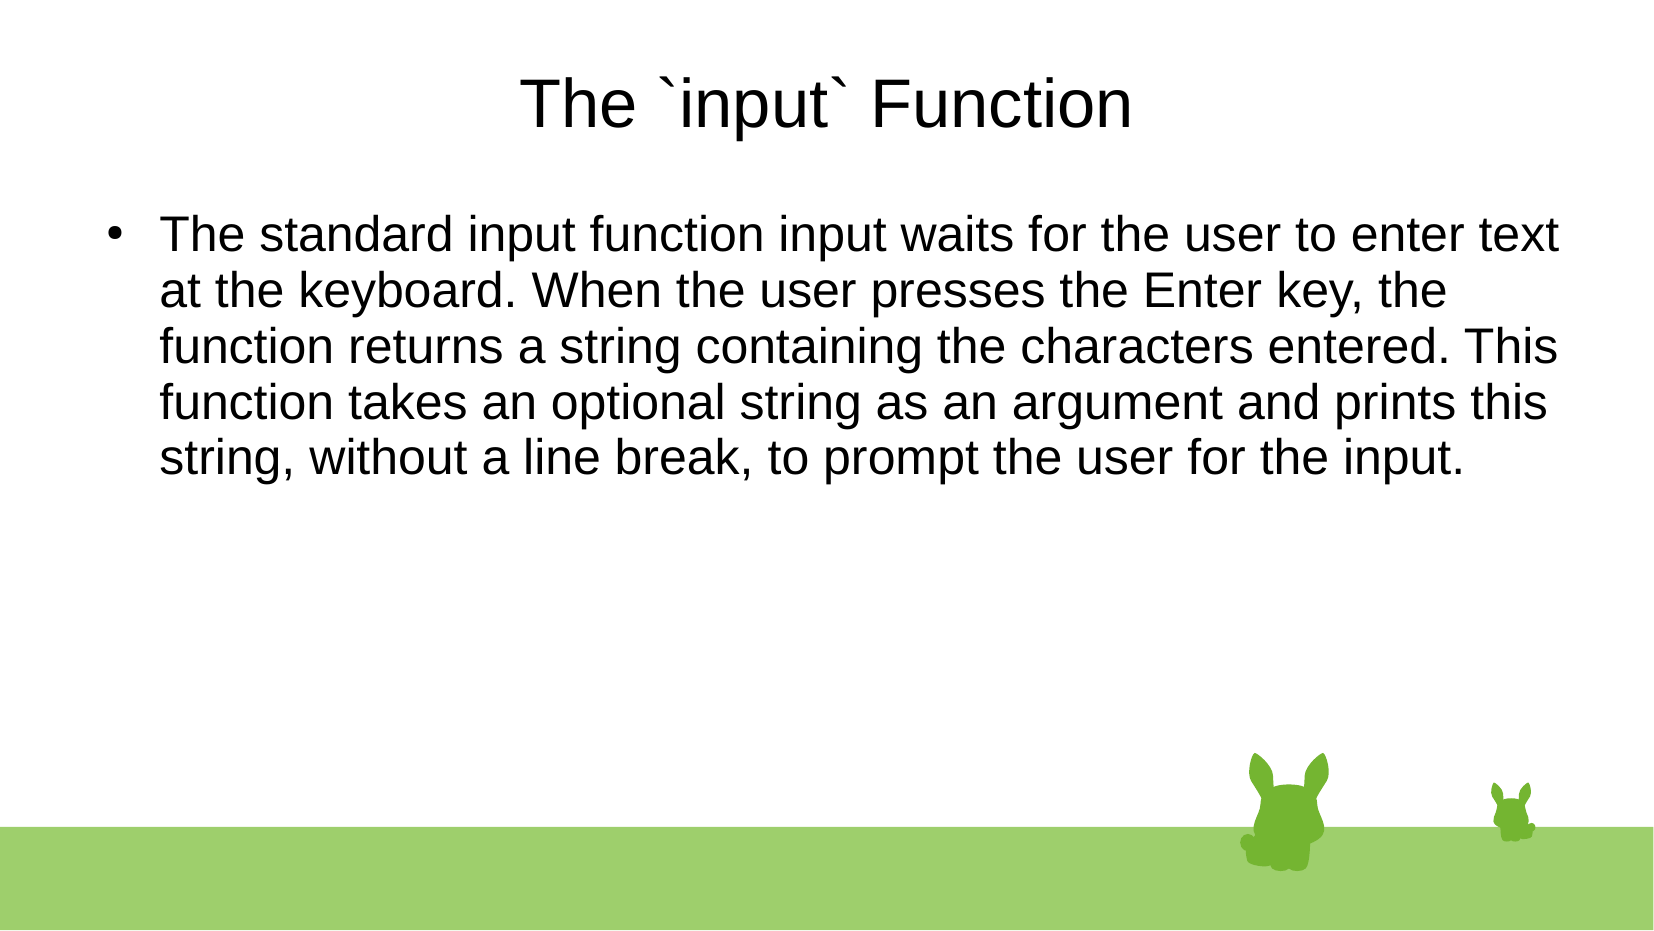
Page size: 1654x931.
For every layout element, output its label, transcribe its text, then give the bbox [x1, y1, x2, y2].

list The standard input function input waits for the user to enter text at the keyboard. When the user presses the Enter key, the function returns a string containing the characters entered. This function takes an optional string as an argument and prints this string, without a line break, to prompt the user for the input. [88, 206, 1565, 739]
title The `input` Function [88, 29, 1565, 178]
